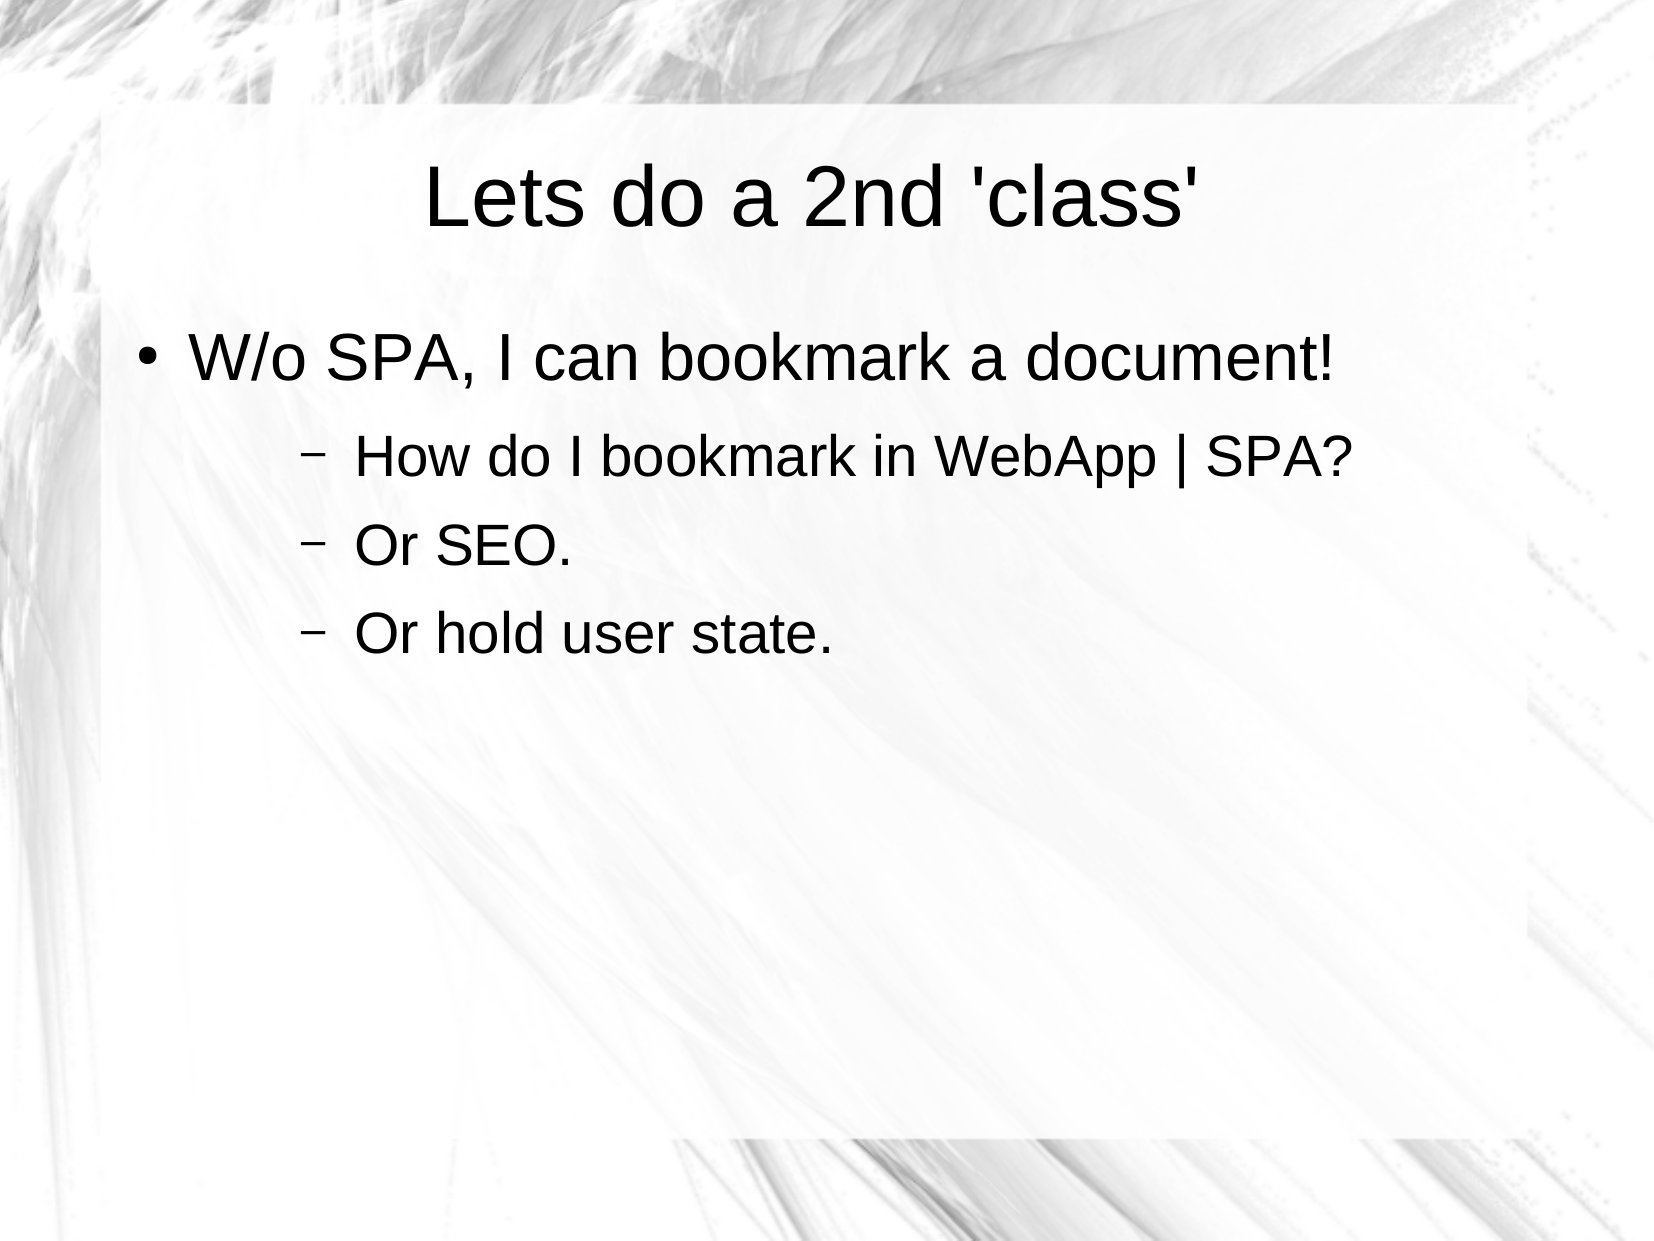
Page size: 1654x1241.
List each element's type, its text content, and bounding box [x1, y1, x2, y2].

picture [0, 0, 1654, 1241]
list W/o SPA, I can bookmark a document! How do I bookmark in WebApp | SPA? Or SEO. Or hold user state. [118, 319, 1571, 945]
title Lets do a 2nd 'class' [118, 112, 1506, 281]
